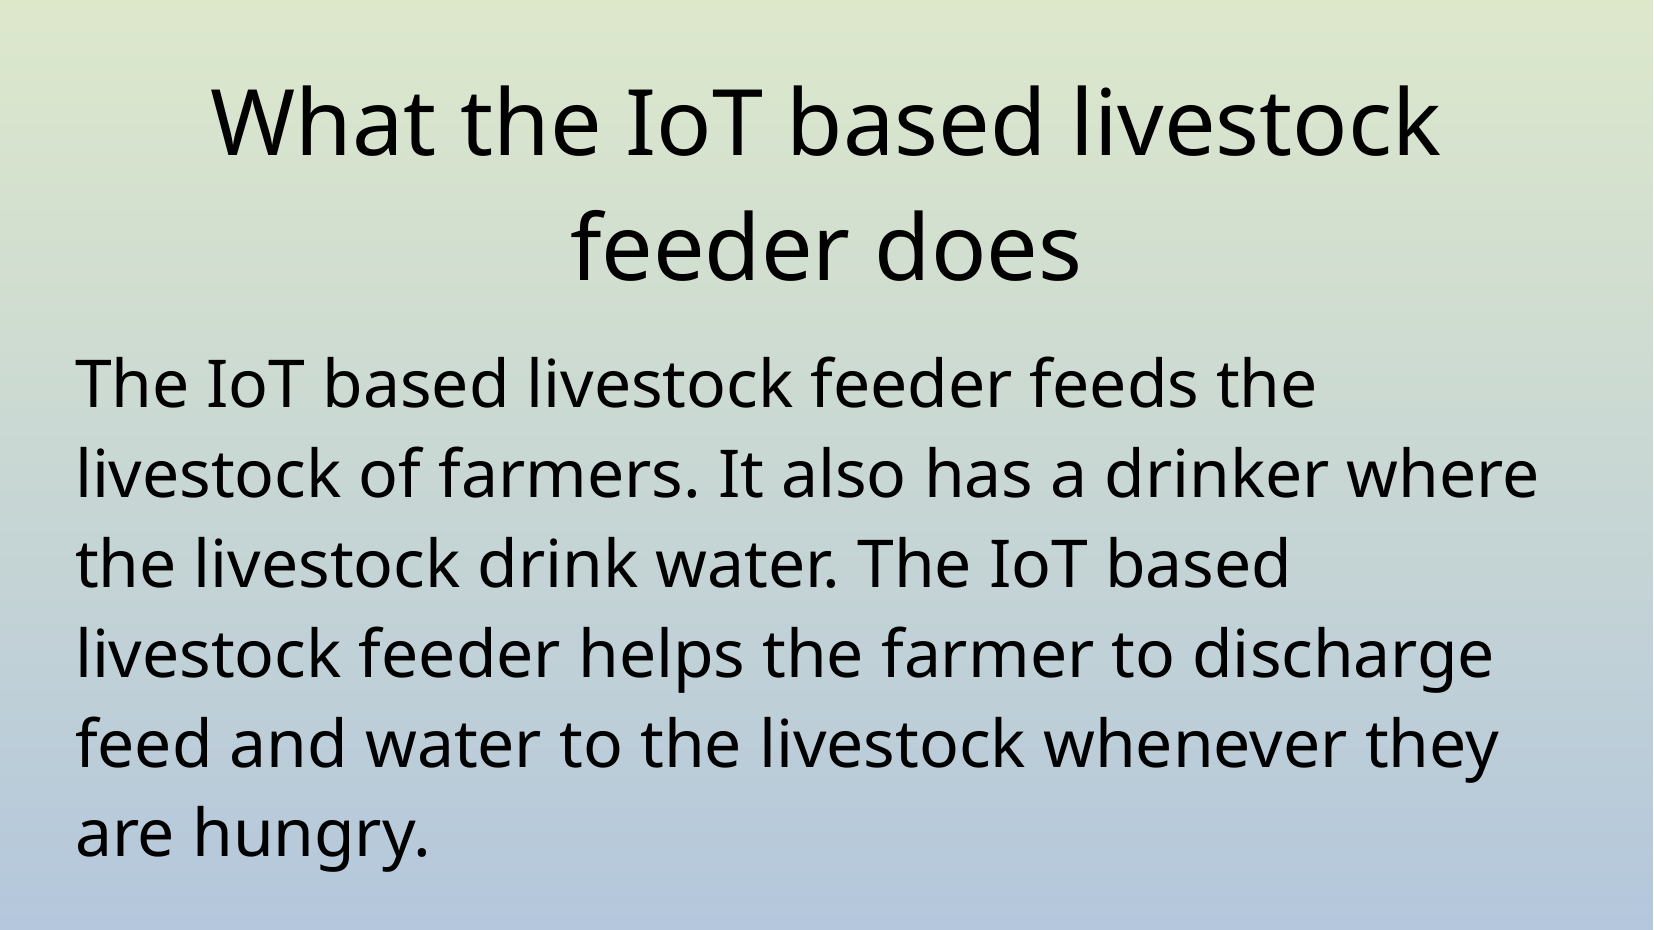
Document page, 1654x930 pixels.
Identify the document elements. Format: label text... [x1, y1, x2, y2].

title What the IoT based livestock feeder does [82, 74, 1571, 290]
list The IoT based livestock feeder feeds the livestock of farmers. It also has a drinker where the livestock drink water. The IoT based livestock feeder helps the farmer to discharge feed and water to the livestock whenever they are hungry. [74, 337, 1563, 877]
